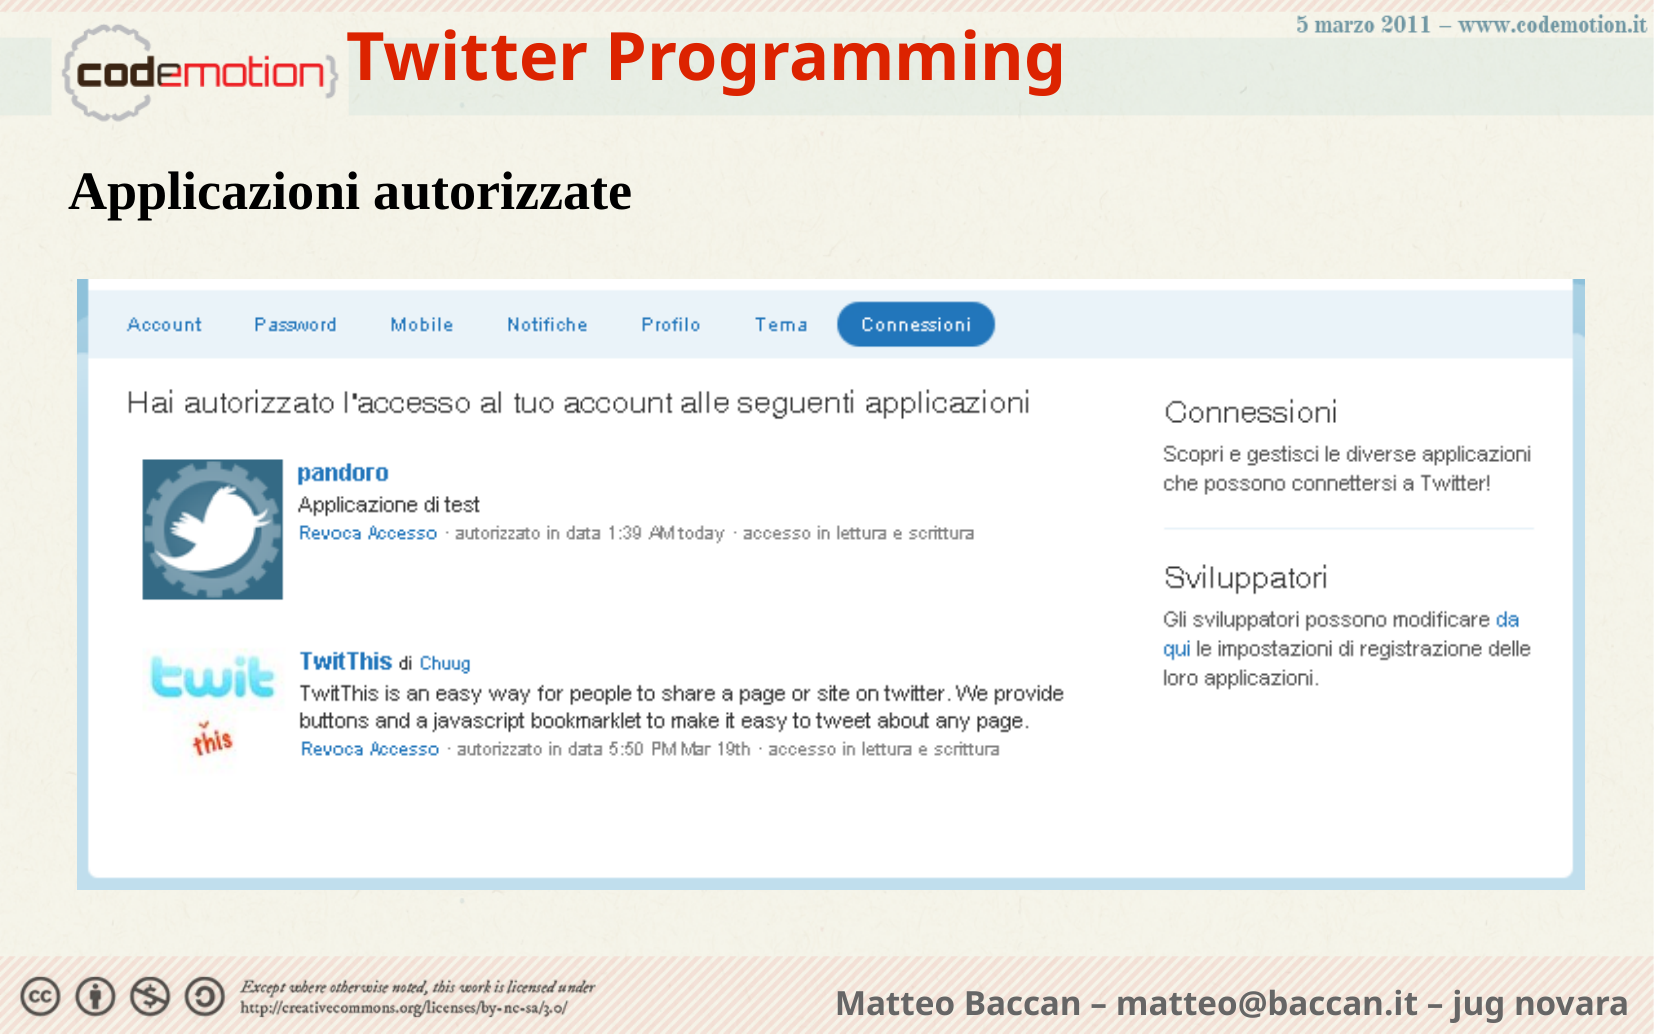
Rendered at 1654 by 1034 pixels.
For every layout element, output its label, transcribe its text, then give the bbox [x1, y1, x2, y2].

picture [0, 0, 1654, 1034]
text_box Applicazioni autorizzate [53, 154, 1465, 784]
title Twitter Programming [346, 5, 1609, 103]
